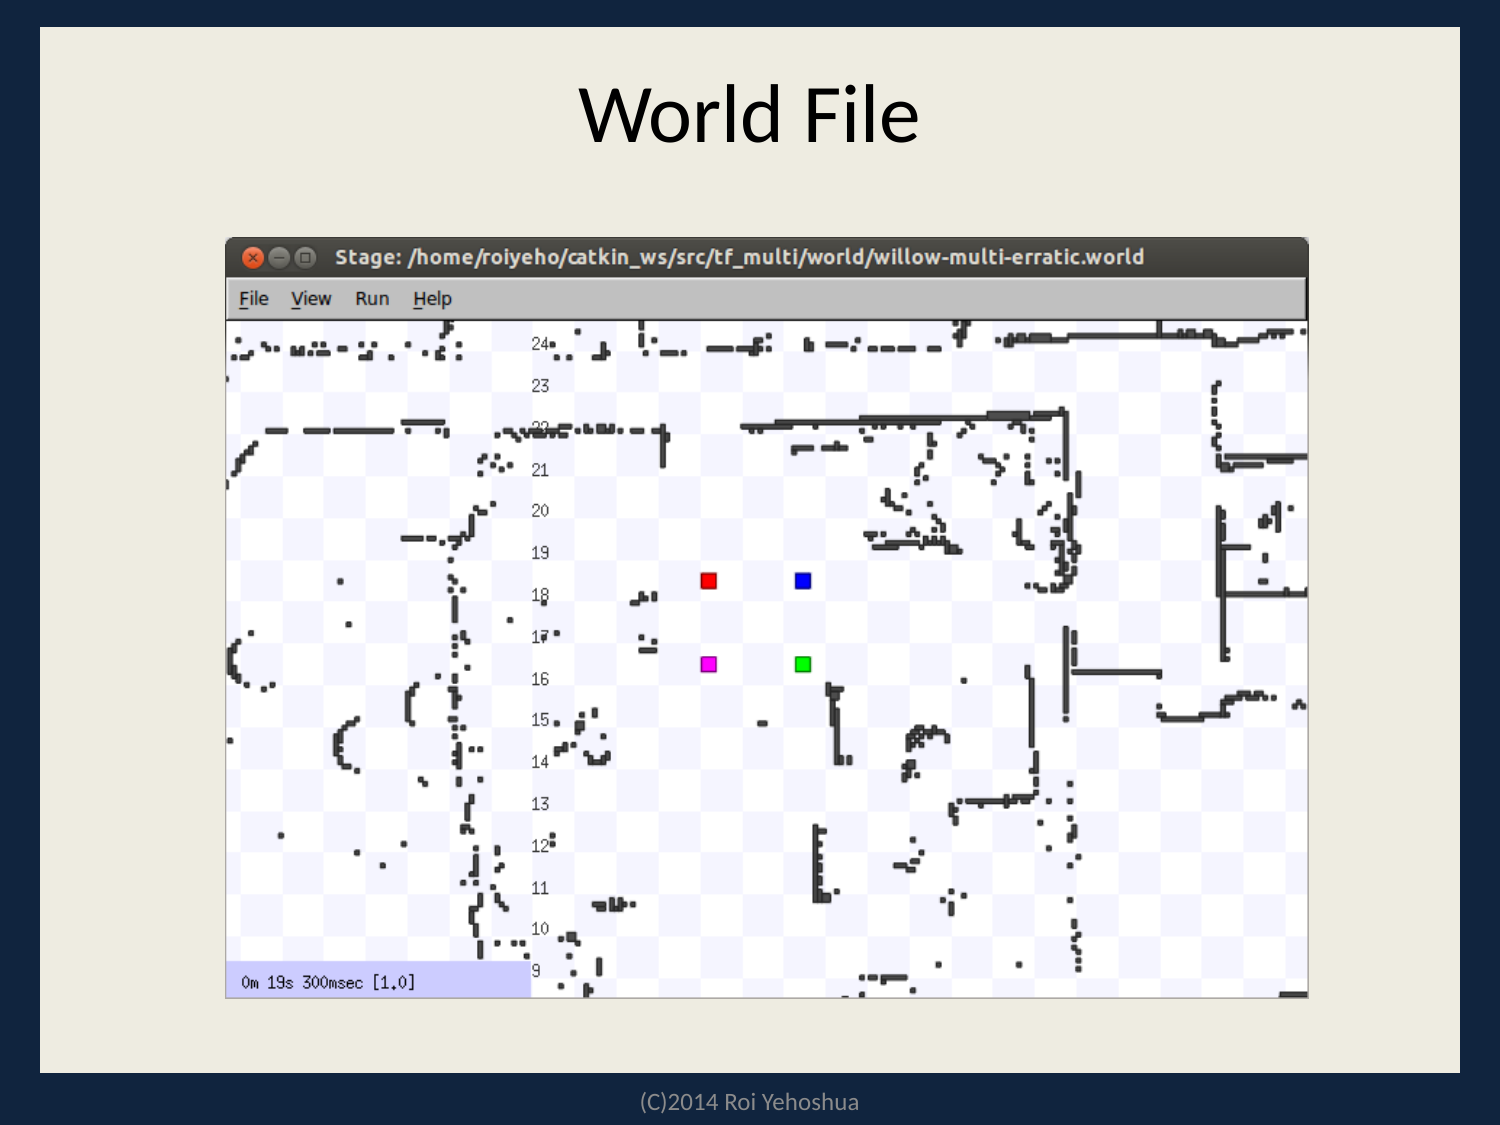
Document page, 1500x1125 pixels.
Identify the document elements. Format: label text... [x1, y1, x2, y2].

footer (C)2014 Roi Yehoshua [512, 1074, 988, 1125]
picture [225, 237, 1309, 1000]
title World File [37, 31, 1463, 188]
